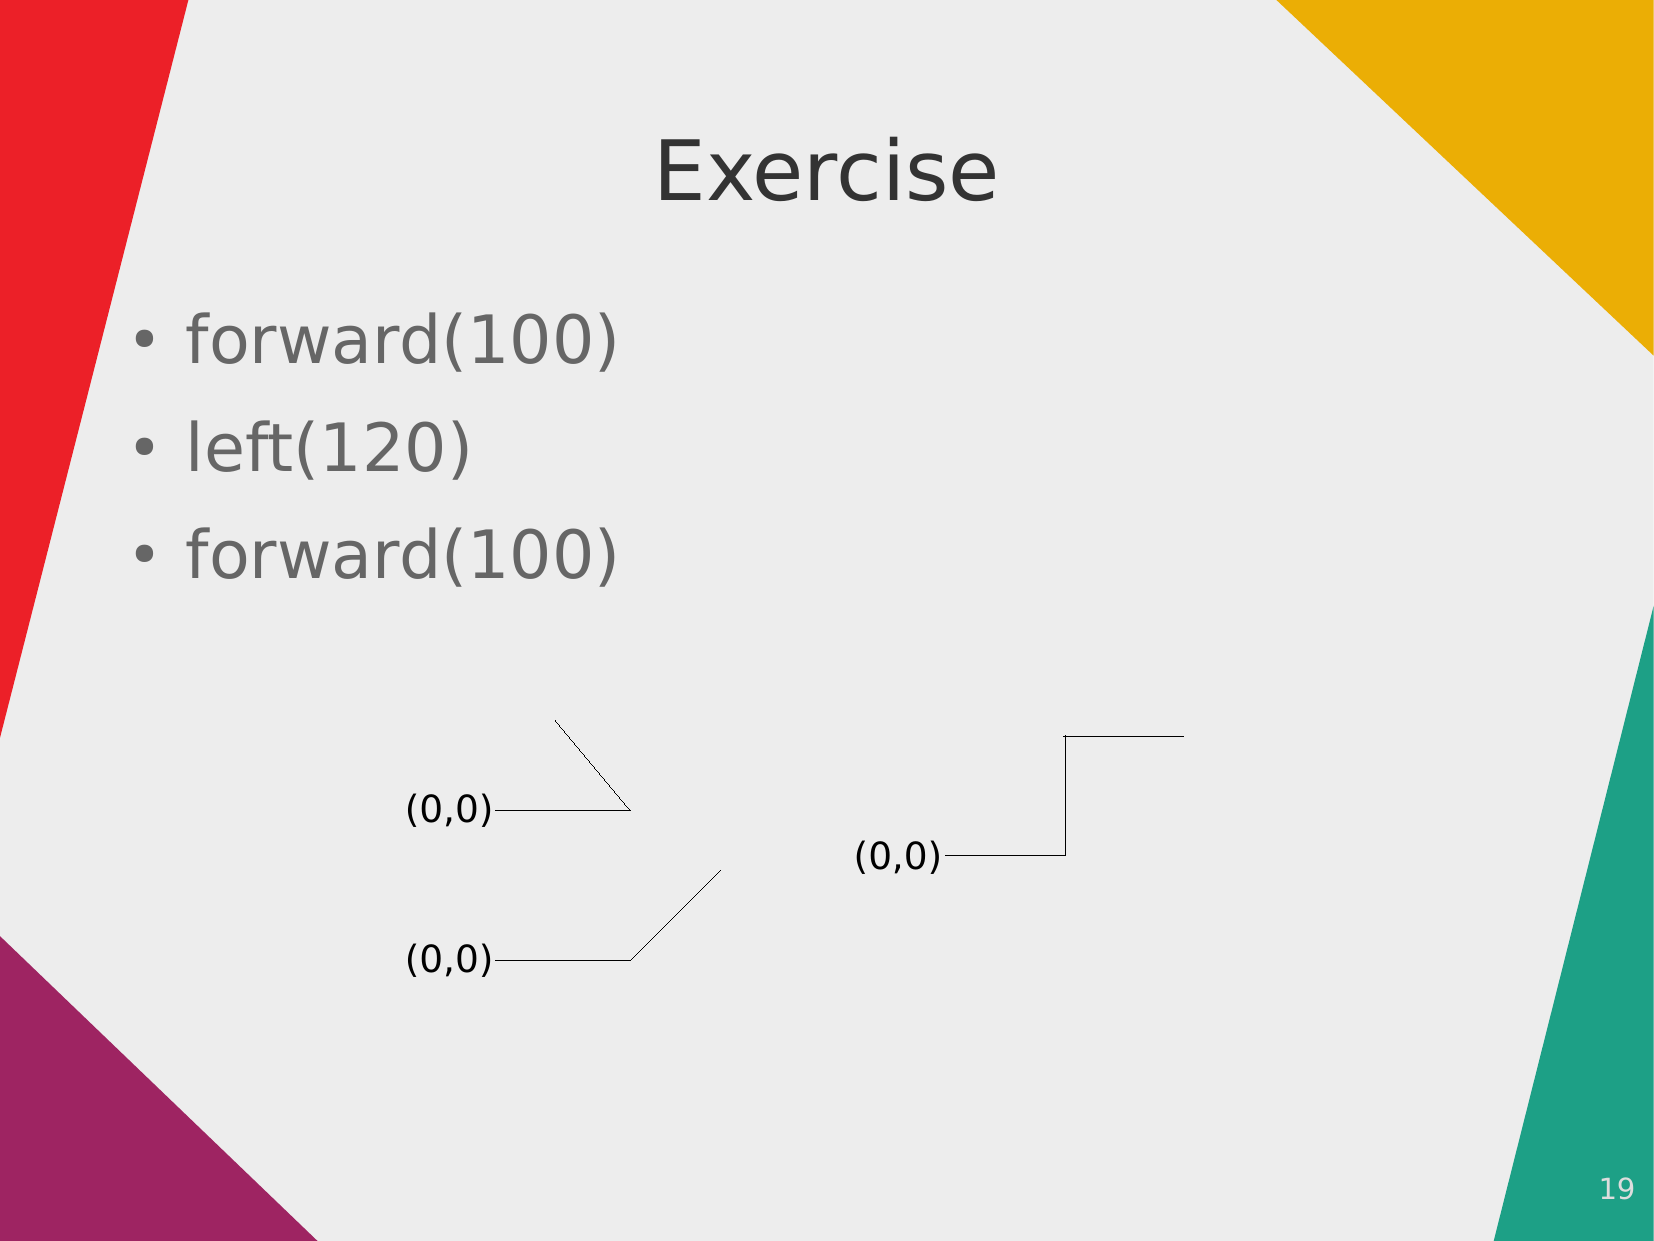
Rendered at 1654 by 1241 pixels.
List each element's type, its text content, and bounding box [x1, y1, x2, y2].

text_box (0,0) [390, 780, 571, 926]
text_box (0,0) [390, 930, 571, 1076]
text_box (0,0) [838, 827, 1019, 973]
title Exercise [114, 73, 1539, 271]
list forward(100) left(120) forward(100) [114, 302, 1539, 1033]
